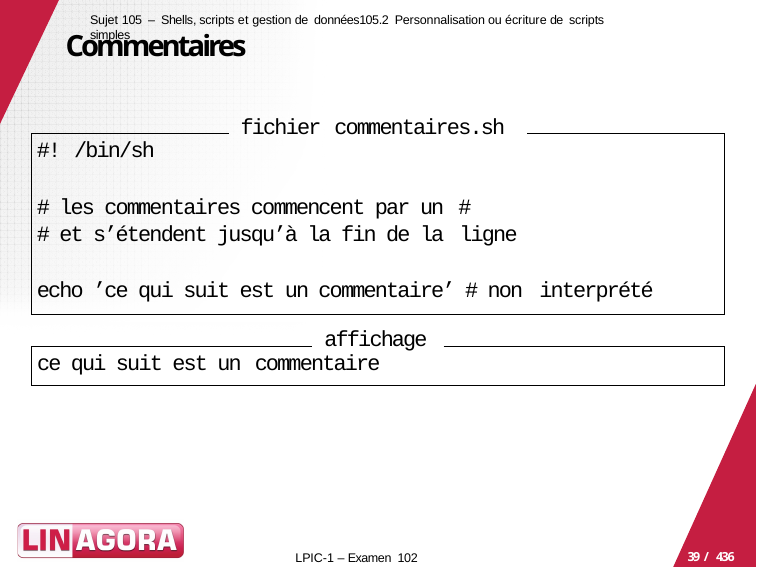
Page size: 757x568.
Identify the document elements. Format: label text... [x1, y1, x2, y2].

text_box # les commentaires commencent par un # # et s’étendent jusqu’à la fin de la ligne echo ’ce qui suit est un commentaire’ # non interprété [34, 192, 684, 303]
text_box ce qui suit est un commentaire [34, 348, 398, 375]
text_box Sujet 105 – Shells, scripts et gestion de données105.2 Personnalisation ou écriture de scripts simples [87, 12, 648, 26]
text_box fichier commentaires.sh [238, 112, 518, 139]
footer LPIC-1 – Examen 102 [293, 549, 420, 568]
slide_number <numéro> / 436 [683, 549, 747, 568]
text_box affichage [322, 324, 434, 352]
text_box #! /bin/sh [34, 136, 159, 163]
title Commentaires [63, 26, 692, 122]
text_box [17, 519, 184, 562]
picture [0, 0, 352, 352]
